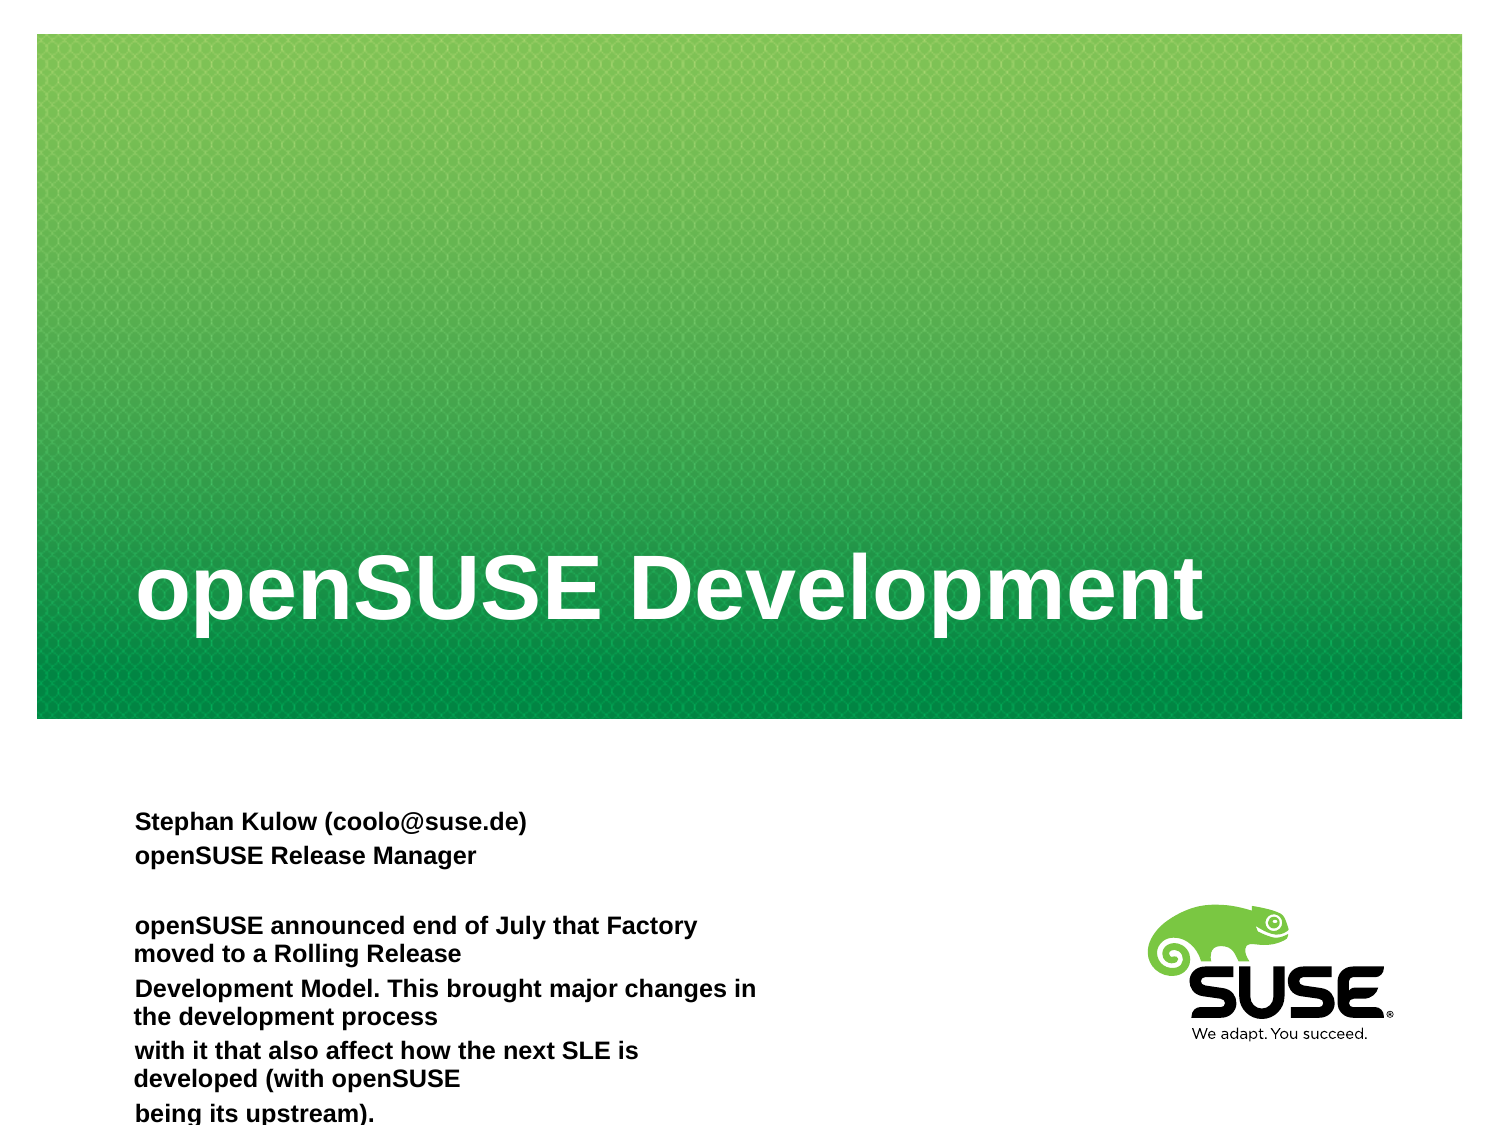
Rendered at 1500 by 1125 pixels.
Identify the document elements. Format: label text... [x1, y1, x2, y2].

list Stephan Kulow (coolo@suse.de) openSUSE Release Manager openSUSE announced end of July that Factory moved to a Rolling Release Development Model. This brought major changes in the development process with it that also affect how the next SLE is developed (with openSUSE being its upstream). I want to present how a rolling released with over 7000 packages is developed to keep it working all the time. The work we've done in 2014 on openQA, build service and the openSUSE distribution itself to reach the point of users trusting Factory distribution daily. [133, 772, 758, 1125]
title openSUSE Development [135, 388, 1409, 640]
picture [37, 34, 1463, 719]
